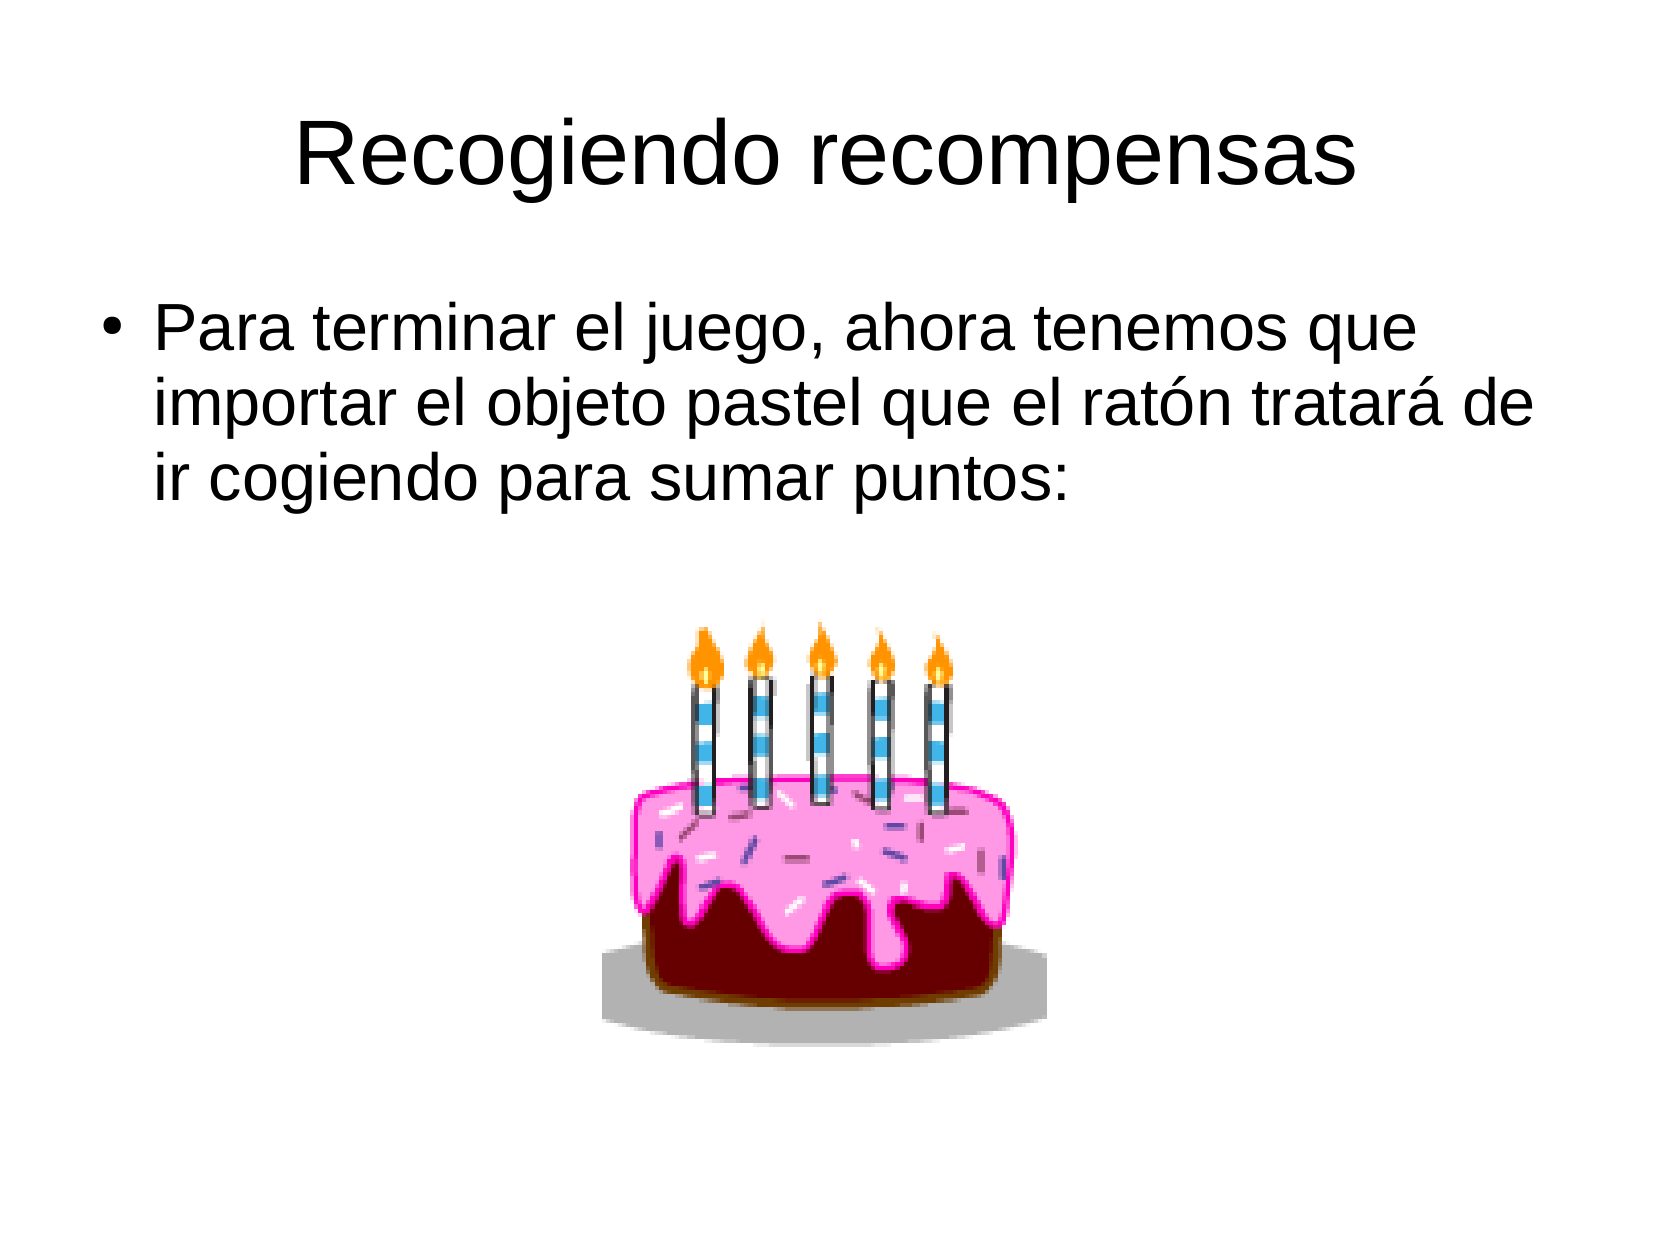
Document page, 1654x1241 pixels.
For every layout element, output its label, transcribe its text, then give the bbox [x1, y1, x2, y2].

picture [602, 578, 1047, 1097]
list Para terminar el juego, ahora tenemos que importar el objeto pastel que el ratón tratará de ir cogiendo para sumar puntos: [82, 290, 1571, 1010]
title Recogiendo recompensas [82, 49, 1571, 257]
